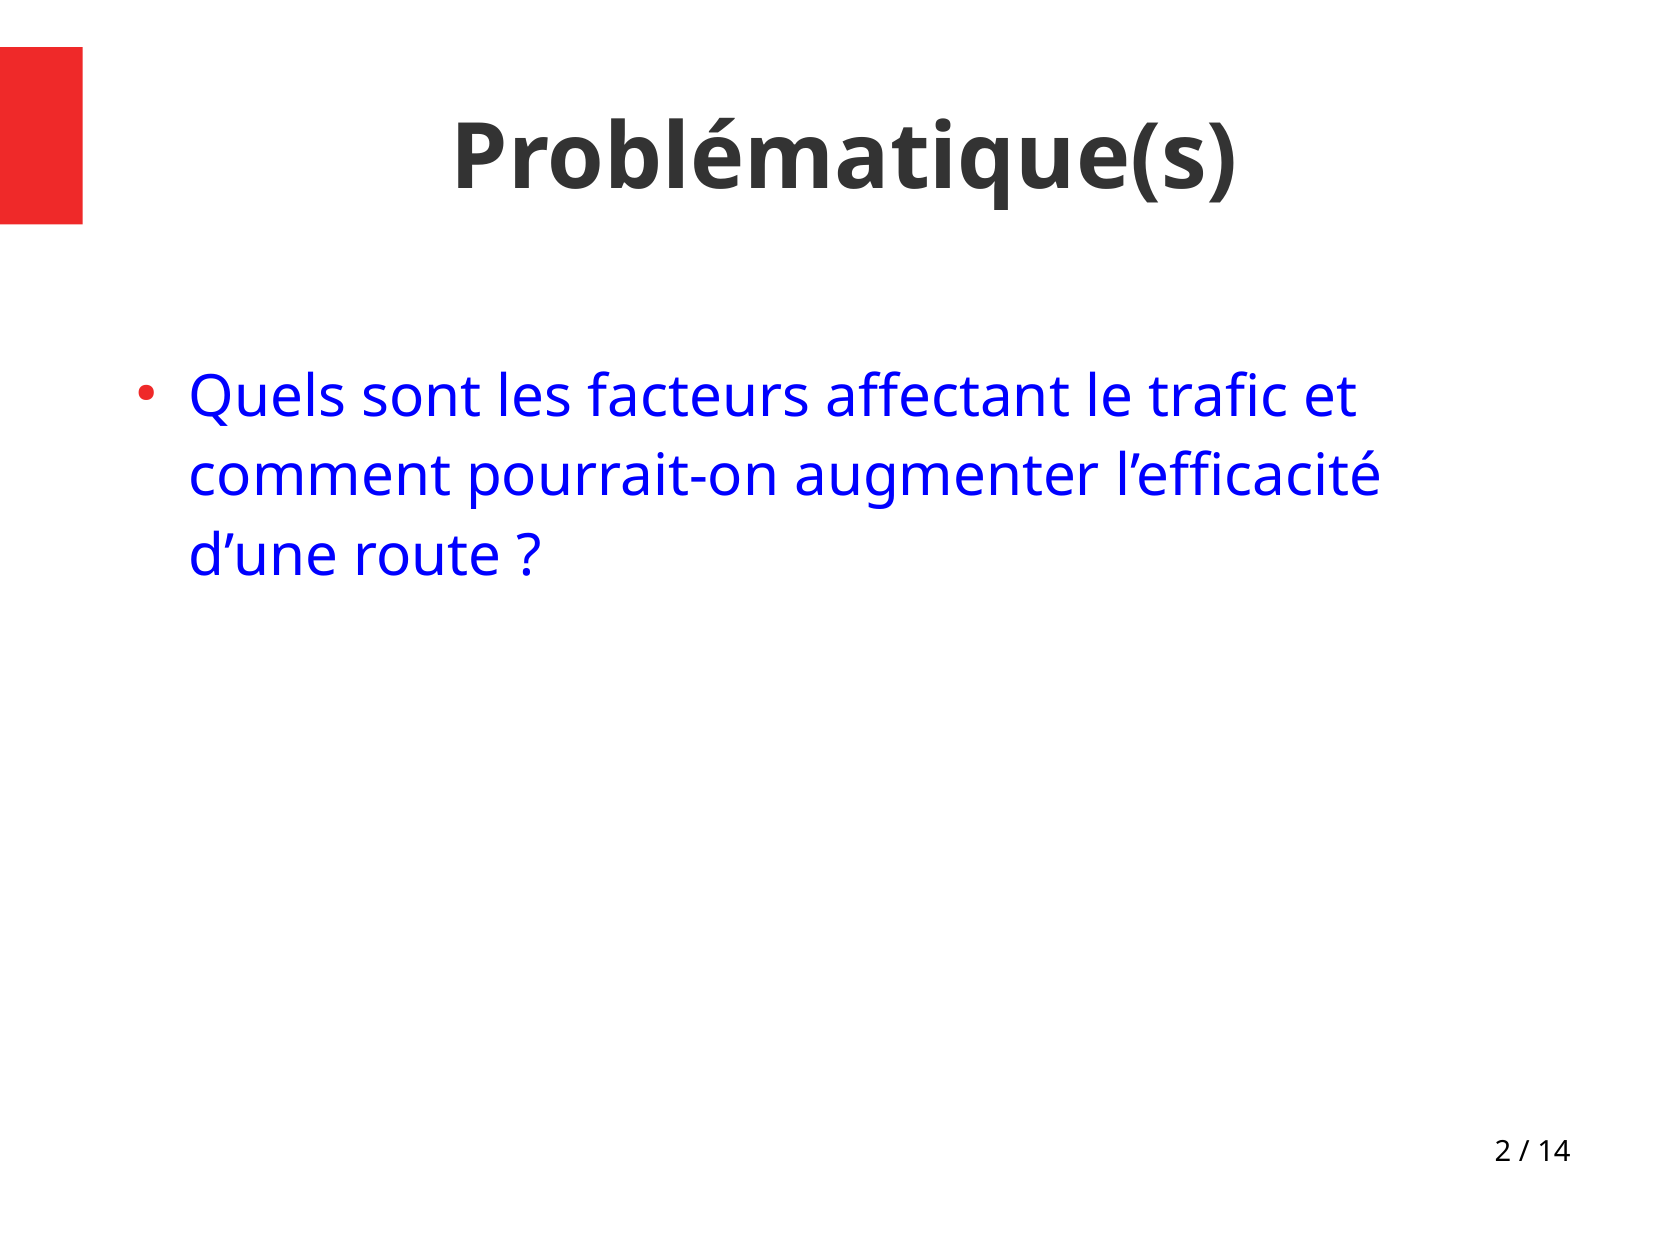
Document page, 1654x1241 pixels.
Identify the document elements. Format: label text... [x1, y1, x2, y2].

title Problématique(s) [118, 49, 1571, 257]
list Quels sont les facteurs affectant le trafic et comment pourrait-on augmenter l’efficacité d’une route ? [118, 354, 1536, 1074]
